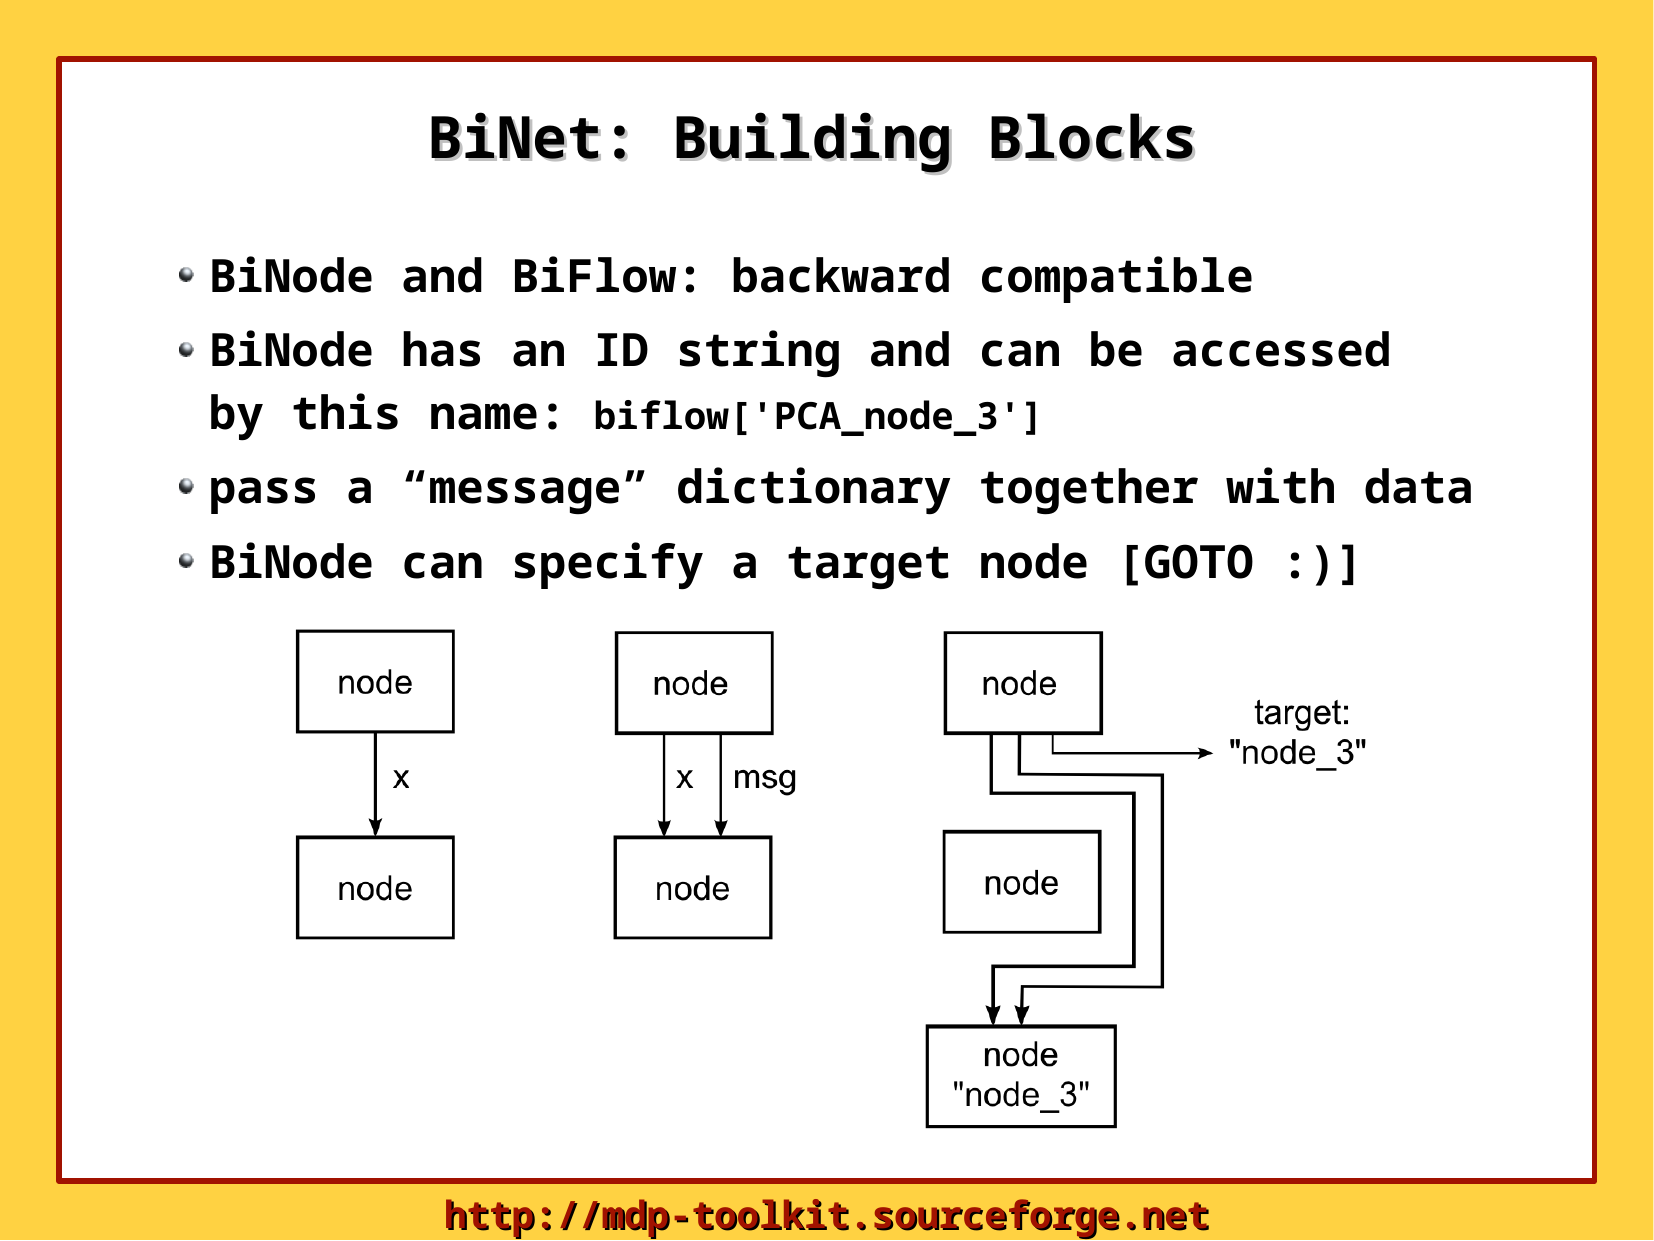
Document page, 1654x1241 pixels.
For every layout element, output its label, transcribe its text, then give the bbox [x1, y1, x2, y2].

picture [179, 560, 194, 568]
text_box BiNet: Building Blocks [88, 88, 1536, 173]
picture [277, 608, 1377, 1152]
text_box BiNode and BiFlow: backward compatible BiNode has an ID string and can be accessed by this name: biflow['PCA_node_3'] pass a “message” dictionary together with data BiNode can specify a target node [GOTO :)] [164, 236, 1489, 560]
